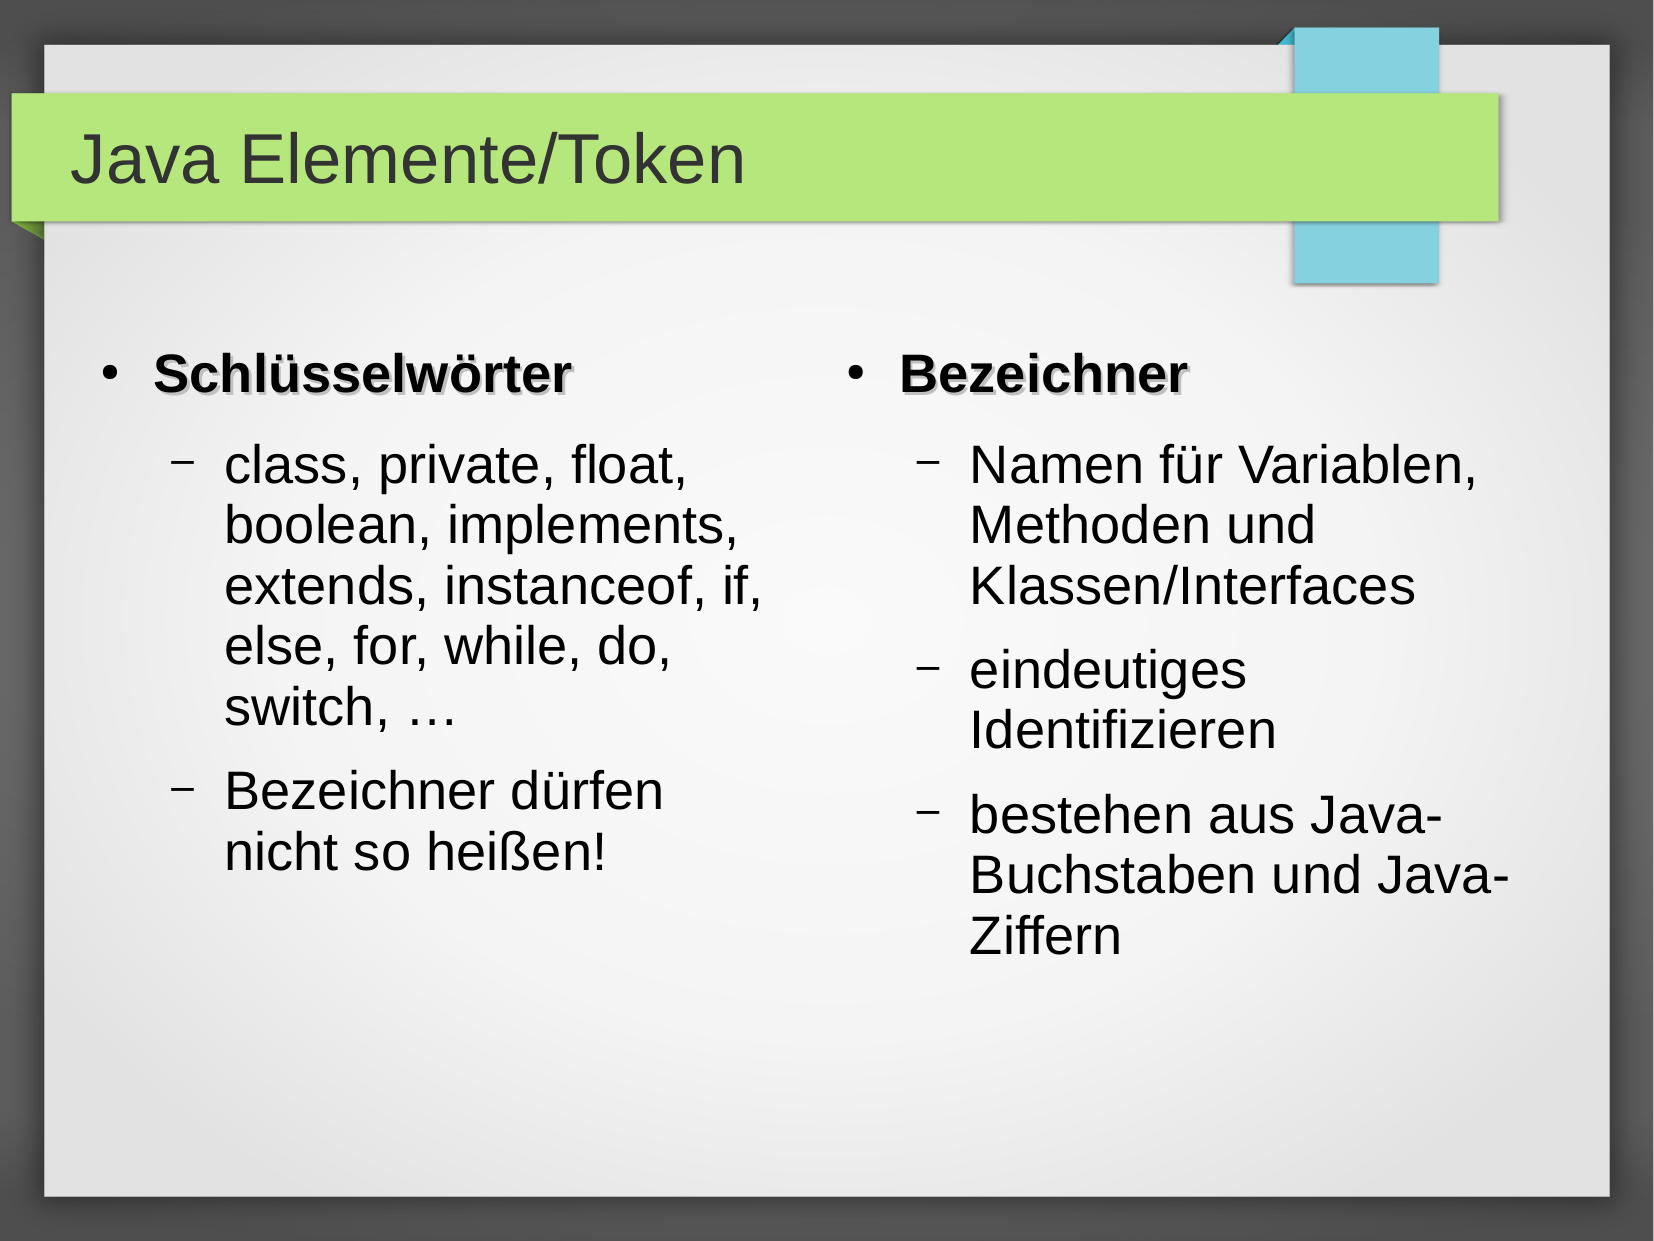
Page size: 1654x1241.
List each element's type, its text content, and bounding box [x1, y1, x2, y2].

list Schlüsselwörter class, private, float, boolean, implements, extends, instanceof, if, else, for, while, do, switch, … Bezeichner dürfen nicht so heißen! [82, 343, 793, 1063]
list Bezeichner Namen für Variablen, Methoden und Klassen/Interfaces eindeutiges Identifizieren bestehen aus Java-Buchstaben und Java-Ziffern [828, 343, 1539, 1063]
title Java Elemente/Token [70, 106, 1229, 213]
picture [0, 0, 1654, 1241]
